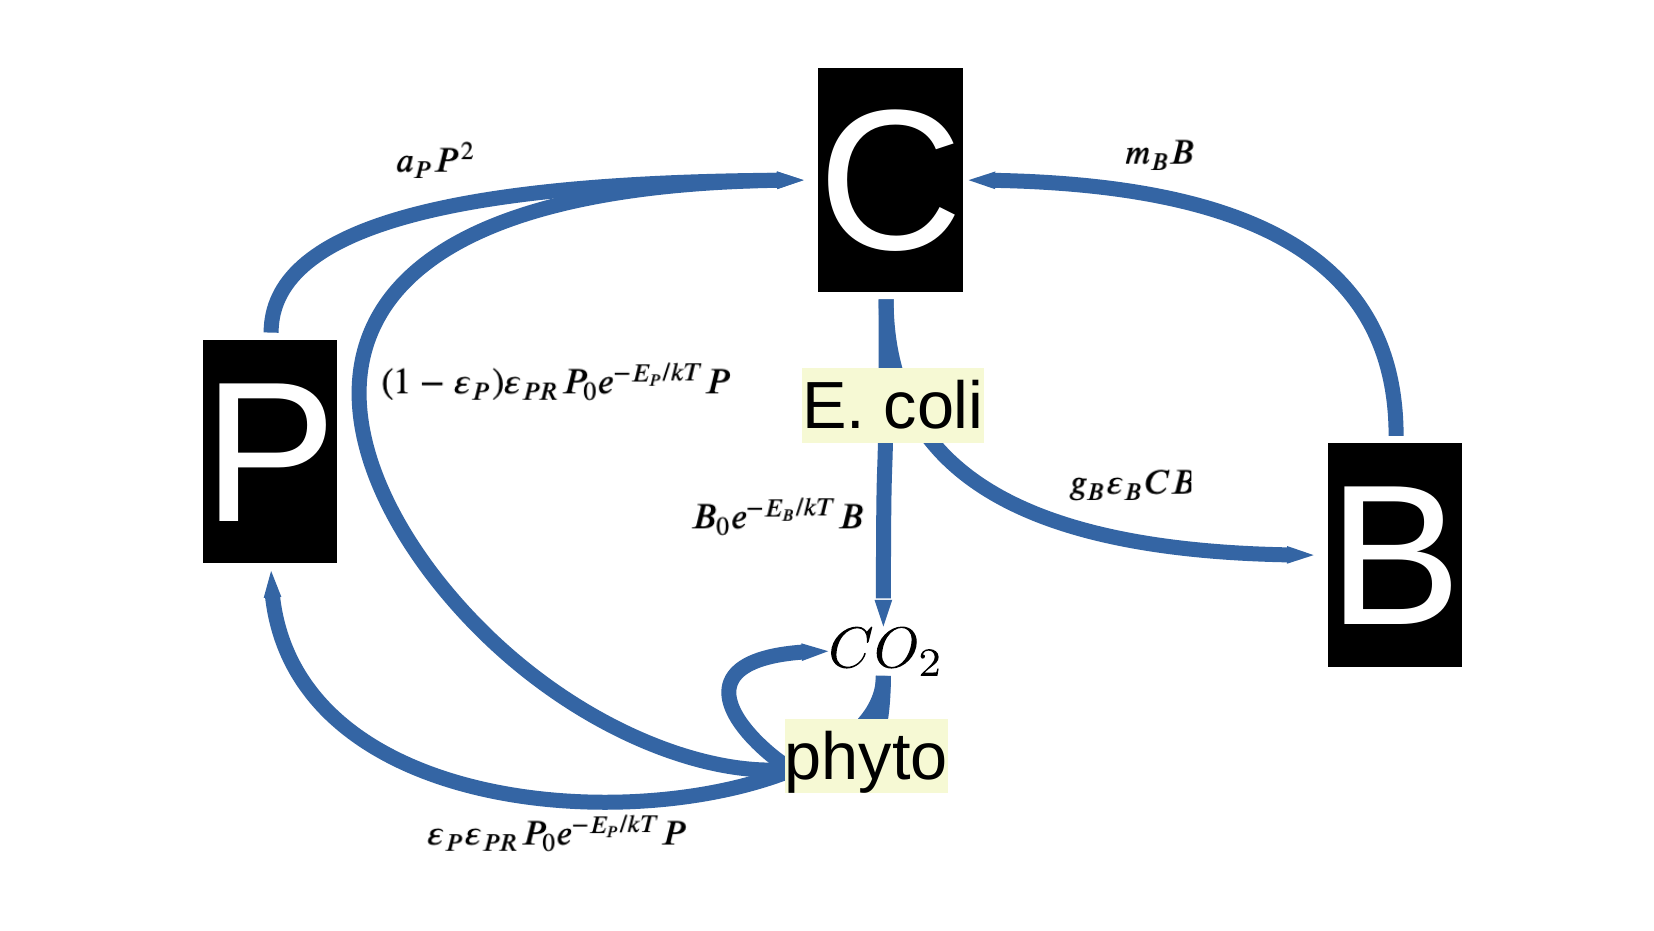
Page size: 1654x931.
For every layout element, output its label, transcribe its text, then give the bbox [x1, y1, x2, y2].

picture [374, 360, 736, 406]
picture [389, 135, 480, 182]
text_box C [803, 60, 969, 300]
text_box B [1313, 435, 1479, 675]
picture [828, 626, 939, 676]
text_box P [188, 332, 354, 571]
picture [1065, 465, 1192, 511]
text_box E. coli [787, 360, 999, 451]
picture [1124, 135, 1201, 181]
picture [689, 495, 871, 541]
picture [420, 810, 690, 856]
text_box phyto [769, 711, 963, 801]
